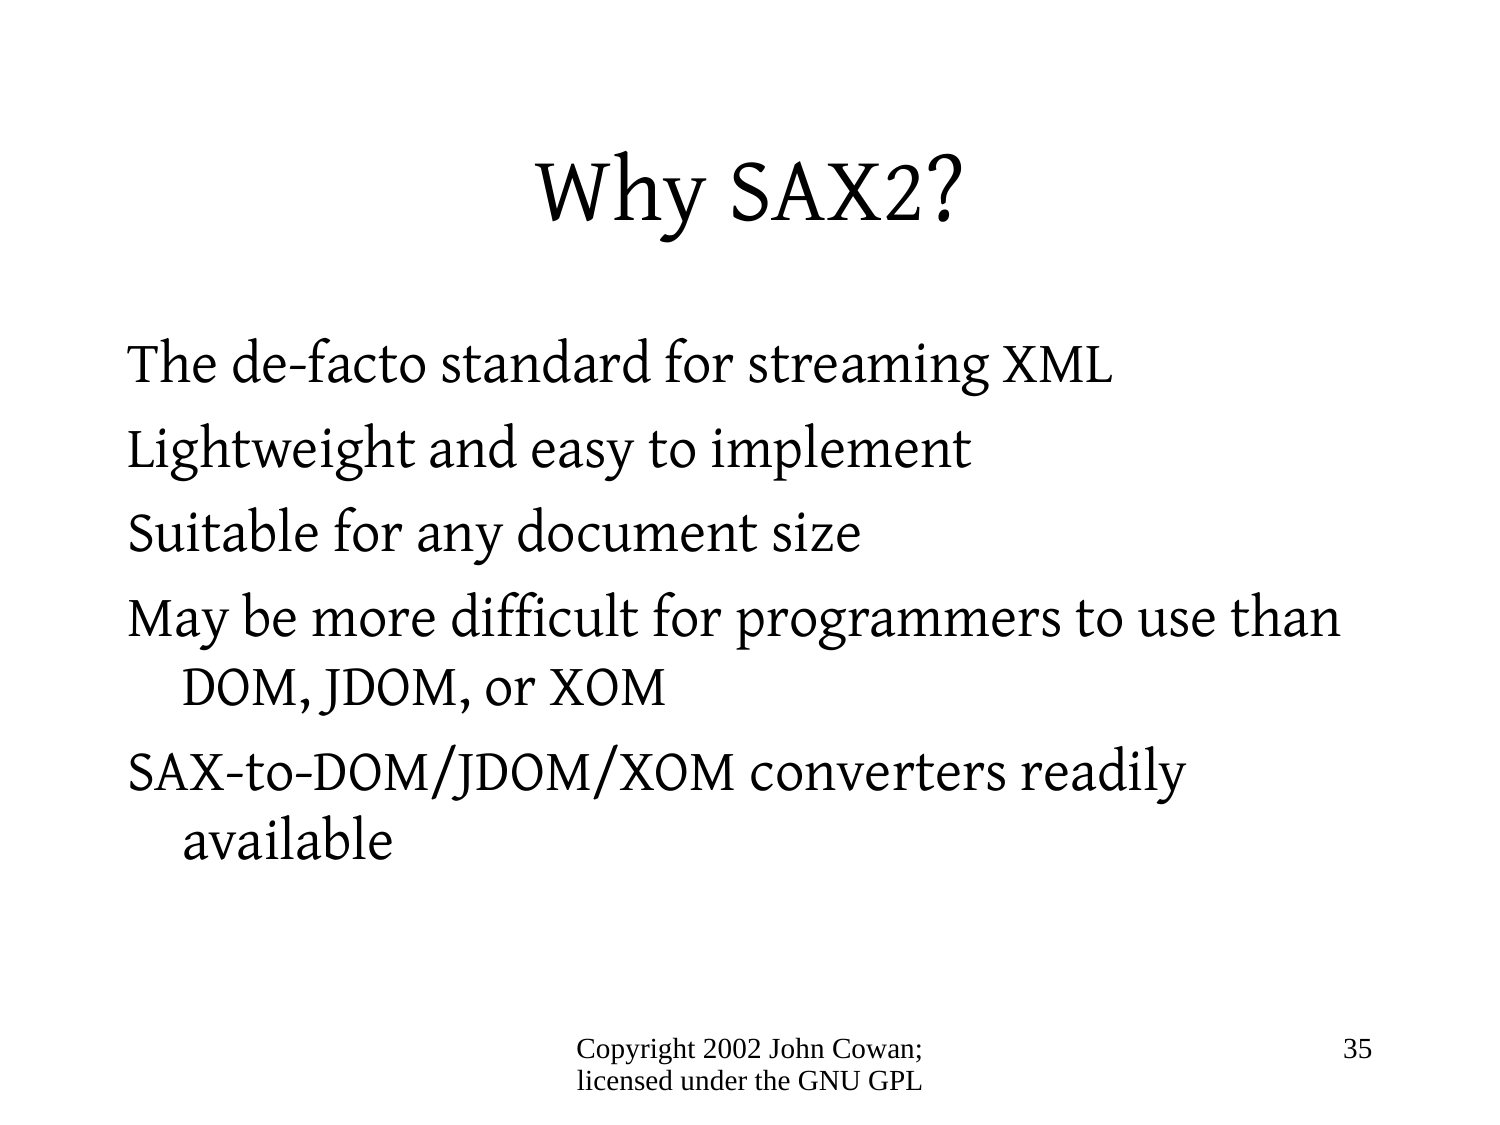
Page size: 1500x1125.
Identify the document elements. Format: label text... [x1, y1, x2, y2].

title Why SAX2? [112, 99, 1388, 288]
text_box 35 [1074, 1054, 1388, 1074]
text_box Copyright 2002 John Cowan; licensed under the GNU GPL [512, 1054, 988, 1107]
list The de-facto standard for streaming XML Lightweight and easy to implement Suitable for any document size May be more difficult for programmers to use than DOM, JDOM, or XOM SAX-to-DOM/JDOM/XOM converters readily available [112, 324, 1388, 1054]
